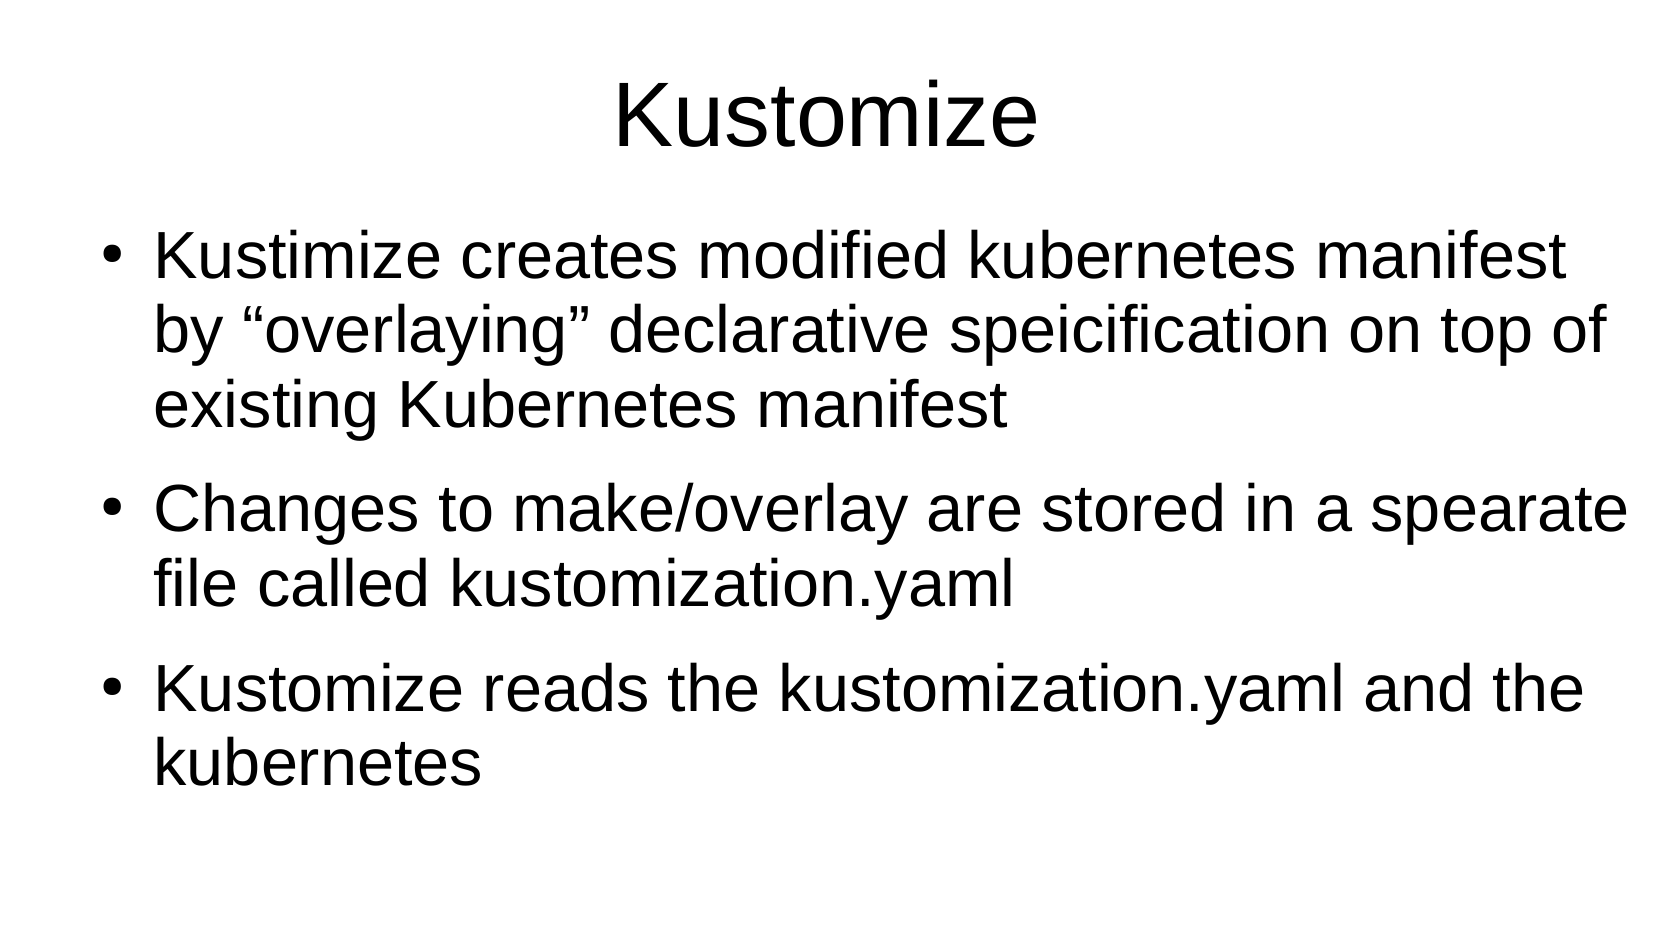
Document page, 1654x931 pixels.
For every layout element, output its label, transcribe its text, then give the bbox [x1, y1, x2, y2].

title Kustomize [82, 37, 1571, 193]
list Kustimize creates modified kubernetes manifest by “overlaying” declarative speicification on top of existing Kubernetes manifest Changes to make/overlay are stored in a spearate file called kustomization.yaml Kustomize reads the kustomization.yaml and the kubernetes [82, 217, 1636, 871]
